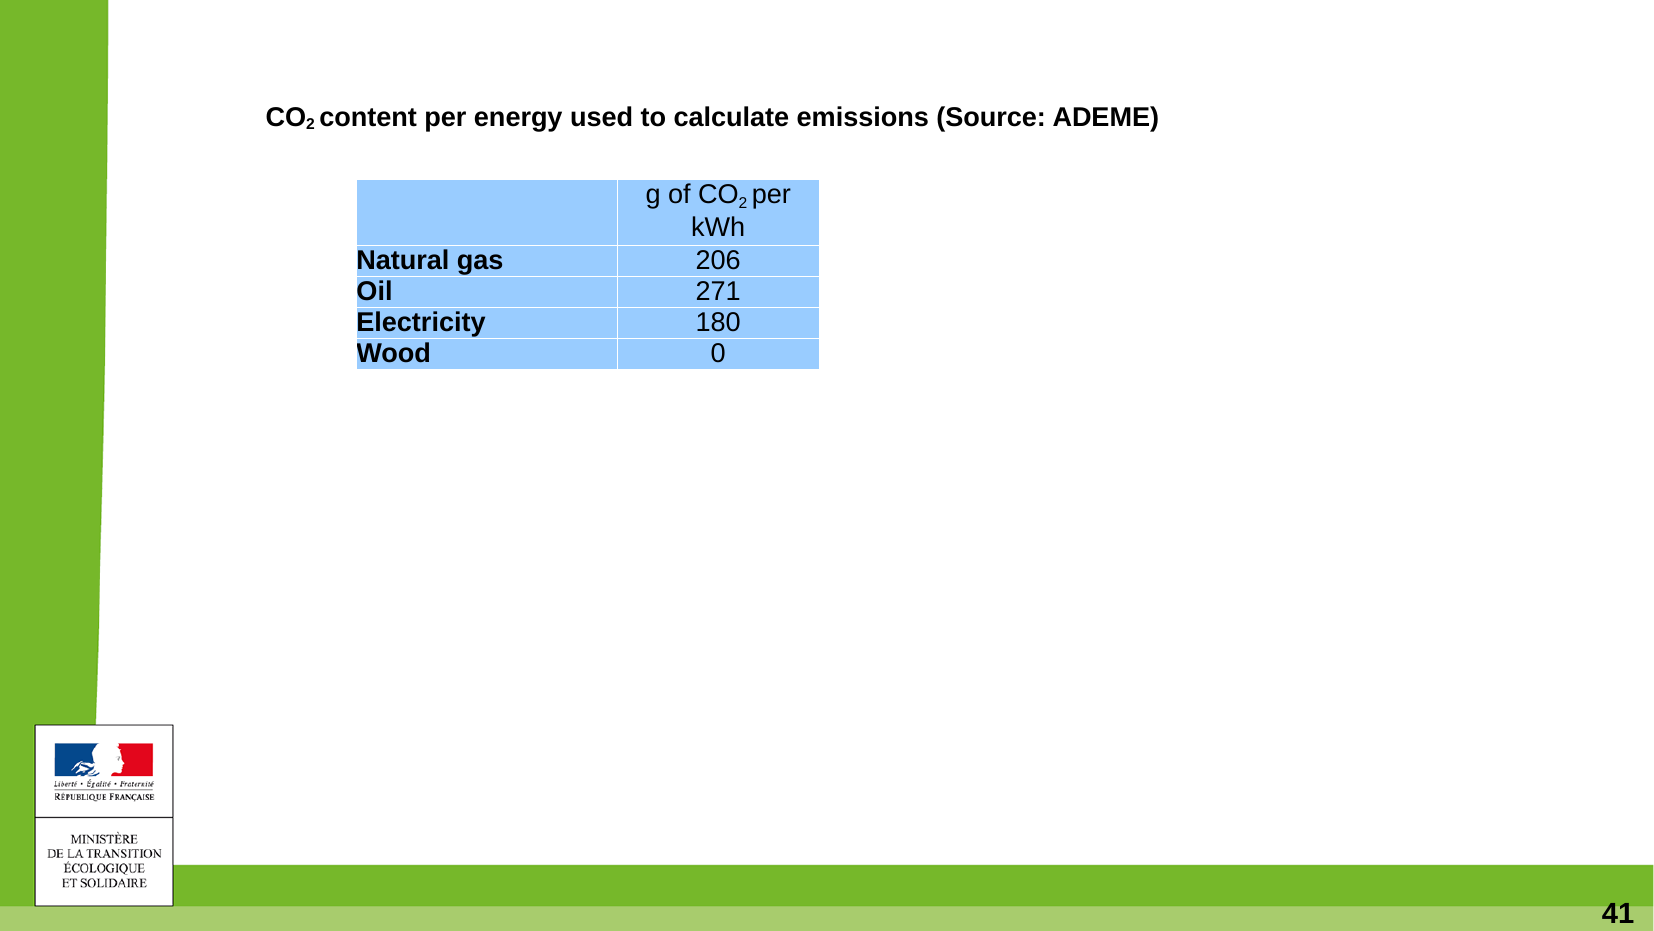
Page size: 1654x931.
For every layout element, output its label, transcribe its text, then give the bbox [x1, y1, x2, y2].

table_header [357, 180, 617, 245]
table_cell 206 [618, 246, 819, 276]
table_cell 271 [618, 277, 819, 307]
table_header g of CO2 per kWh [618, 180, 819, 245]
table_cell Natural gas [357, 246, 617, 276]
table_cell Electricity [357, 308, 617, 338]
table_cell Wood [357, 339, 617, 369]
table_cell Oil [357, 277, 617, 307]
text_box CO2 content per energy used to calculate emissions (Source: ADEME) [250, 94, 1521, 141]
table_cell Oil [361, 284, 372, 297]
table_cell 180 [618, 308, 819, 338]
table_cell 0 [618, 339, 819, 369]
picture [0, 0, 1654, 931]
